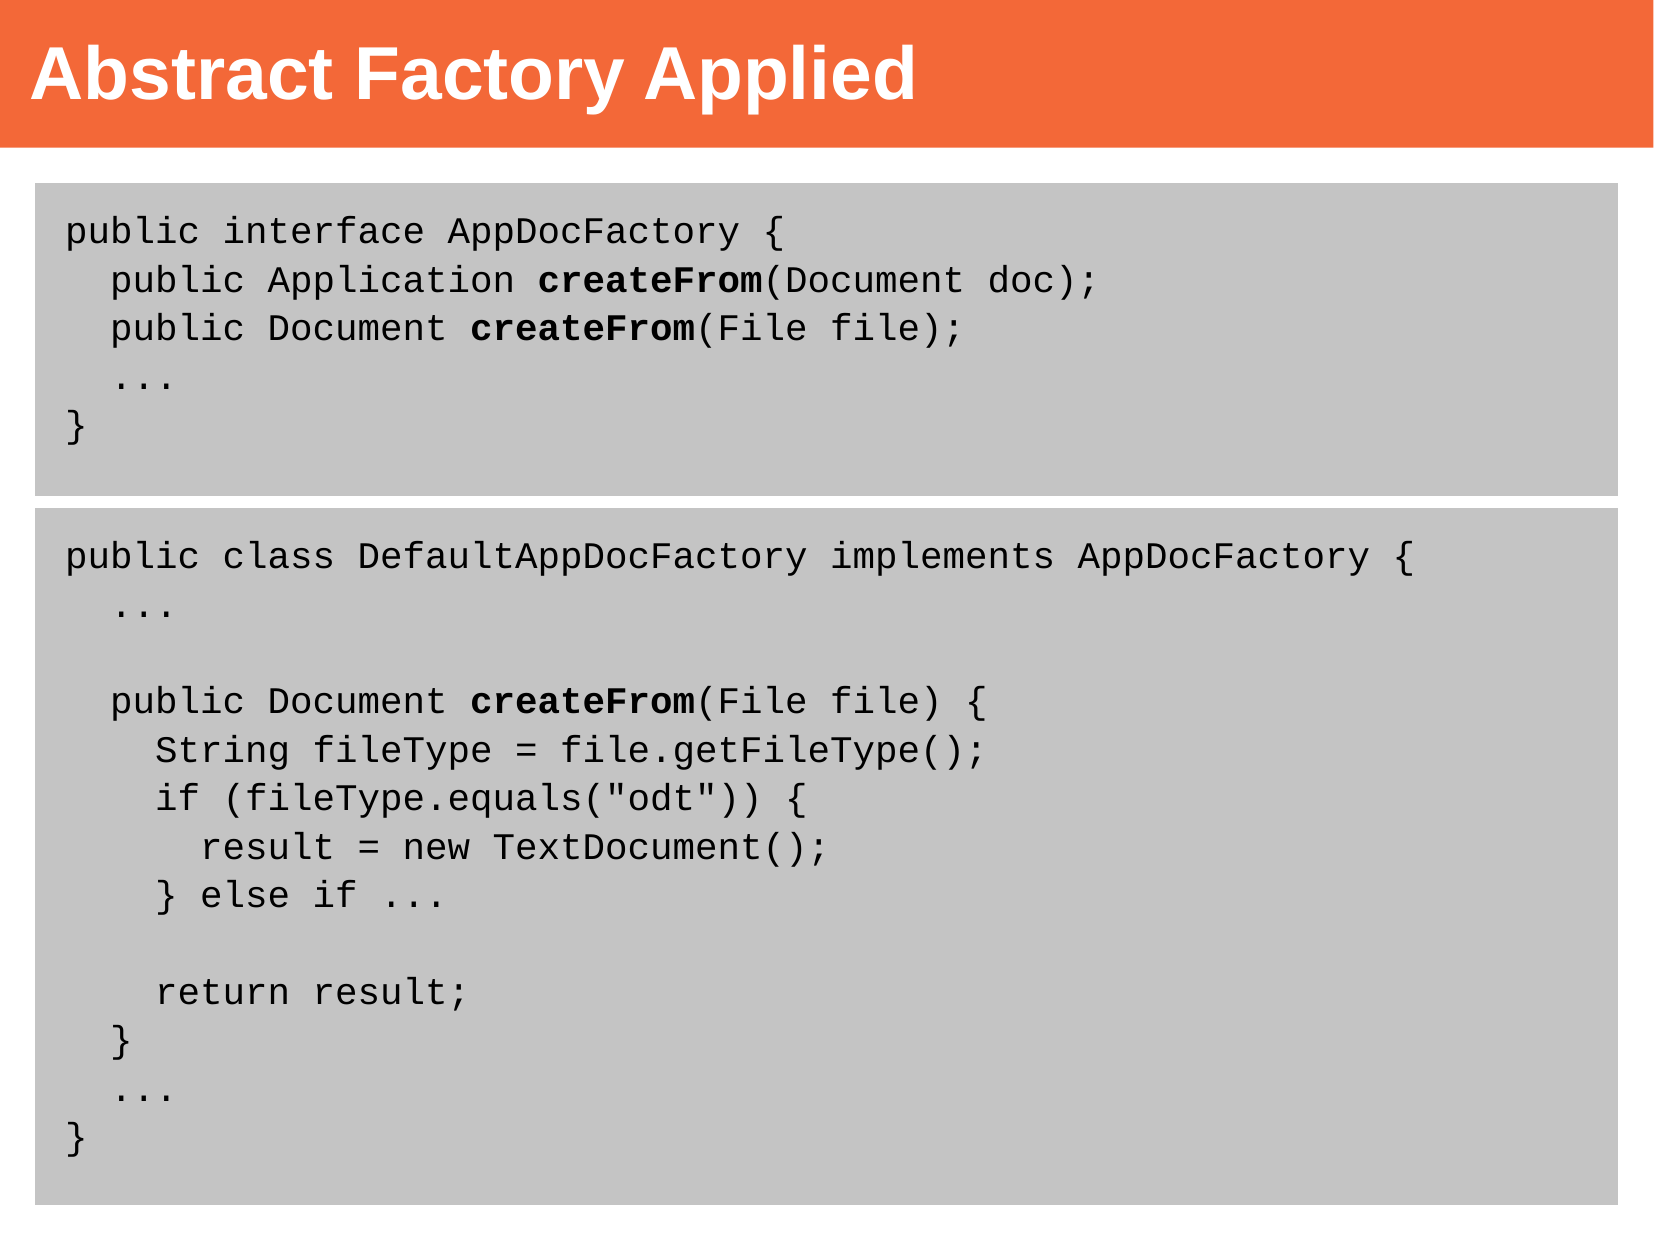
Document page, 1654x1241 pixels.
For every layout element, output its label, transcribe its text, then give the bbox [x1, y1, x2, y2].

list public interface AppDocFactory { public Application createFrom(Document doc); public Document createFrom(File file); ... } [29, 177, 1625, 496]
title Abstract Factory Applied [0, 0, 1654, 148]
list public class DefaultAppDocFactory implements AppDocFactory { ... public Document createFrom(File file) { String fileType = file.getFileType(); if (fileType.equals("odt")) { result = new TextDocument(); } else if ... return result; } ... } [29, 501, 1625, 1211]
